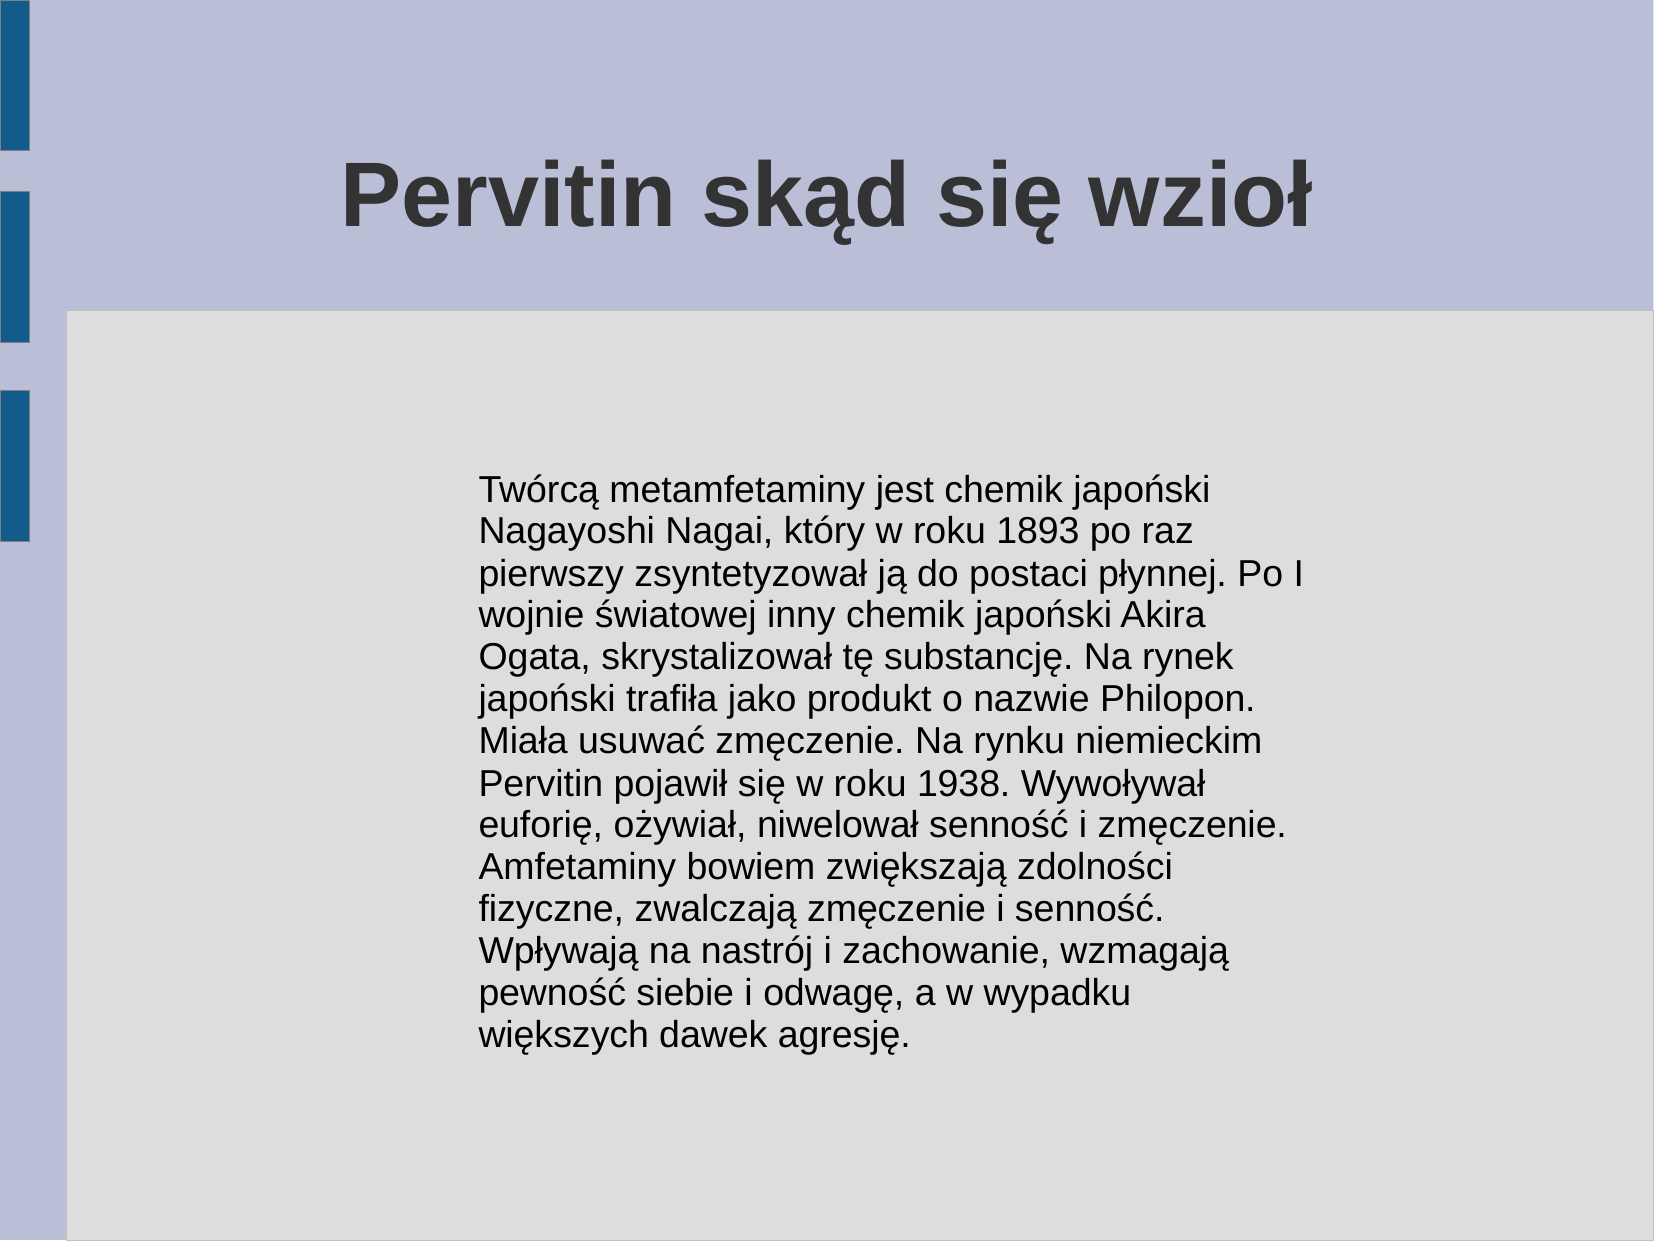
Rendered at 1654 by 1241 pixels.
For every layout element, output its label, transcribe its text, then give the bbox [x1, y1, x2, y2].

text_box Twórcą metamfetaminy jest chemik japoński Nagayoshi Nagai, który w roku 1893 po raz pierwszy zsyntetyzował ją do postaci płynnej. Po I wojnie światowej inny chemik japoński Akira Ogata, skrystalizował tę substancję. Na rynek japoński trafiła jako produkt o nazwie Philopon. Miała usuwać zmęczenie. Na rynku niemieckim Pervitin pojawił się w roku 1938. Wywoływał euforię, ożywiał, niwelował senność i zmęczenie. Amfetaminy bowiem zwiększają zdolności fizyczne, zwalczają zmęczenie i senność. Wpływają na nastrój i zachowanie, wzmagają pewność siebie i odwagę, a w wypadku większych dawek agresję. [463, 460, 1323, 1107]
title Pervitin skąd się wzioł [121, 91, 1534, 299]
